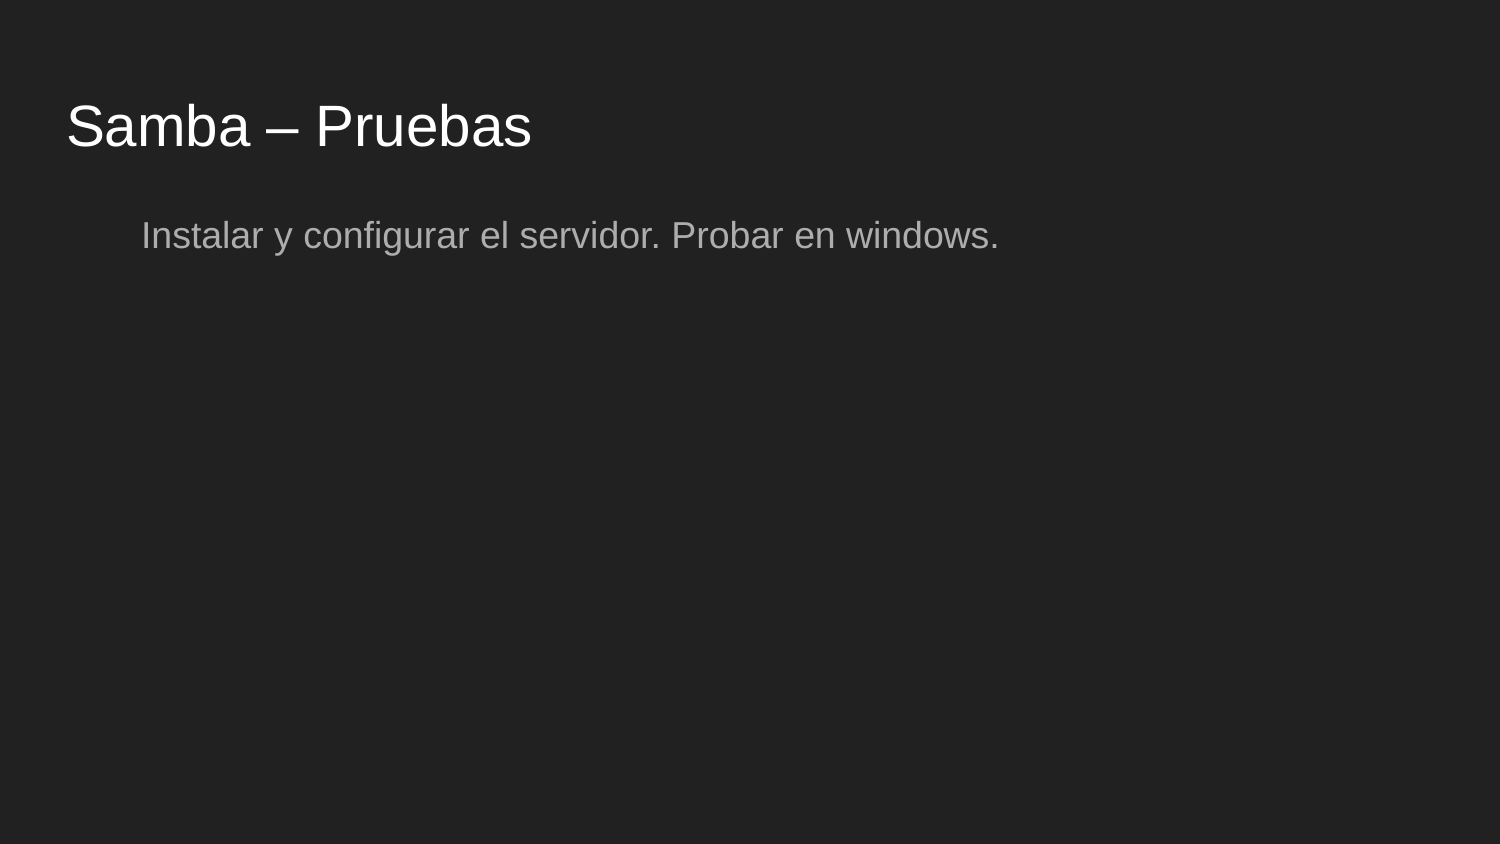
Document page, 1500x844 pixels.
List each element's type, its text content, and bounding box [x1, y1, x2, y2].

list Instalar y configurar el servidor. Probar en windows. [51, 189, 1261, 750]
title Samba – Pruebas [51, 72, 1449, 167]
